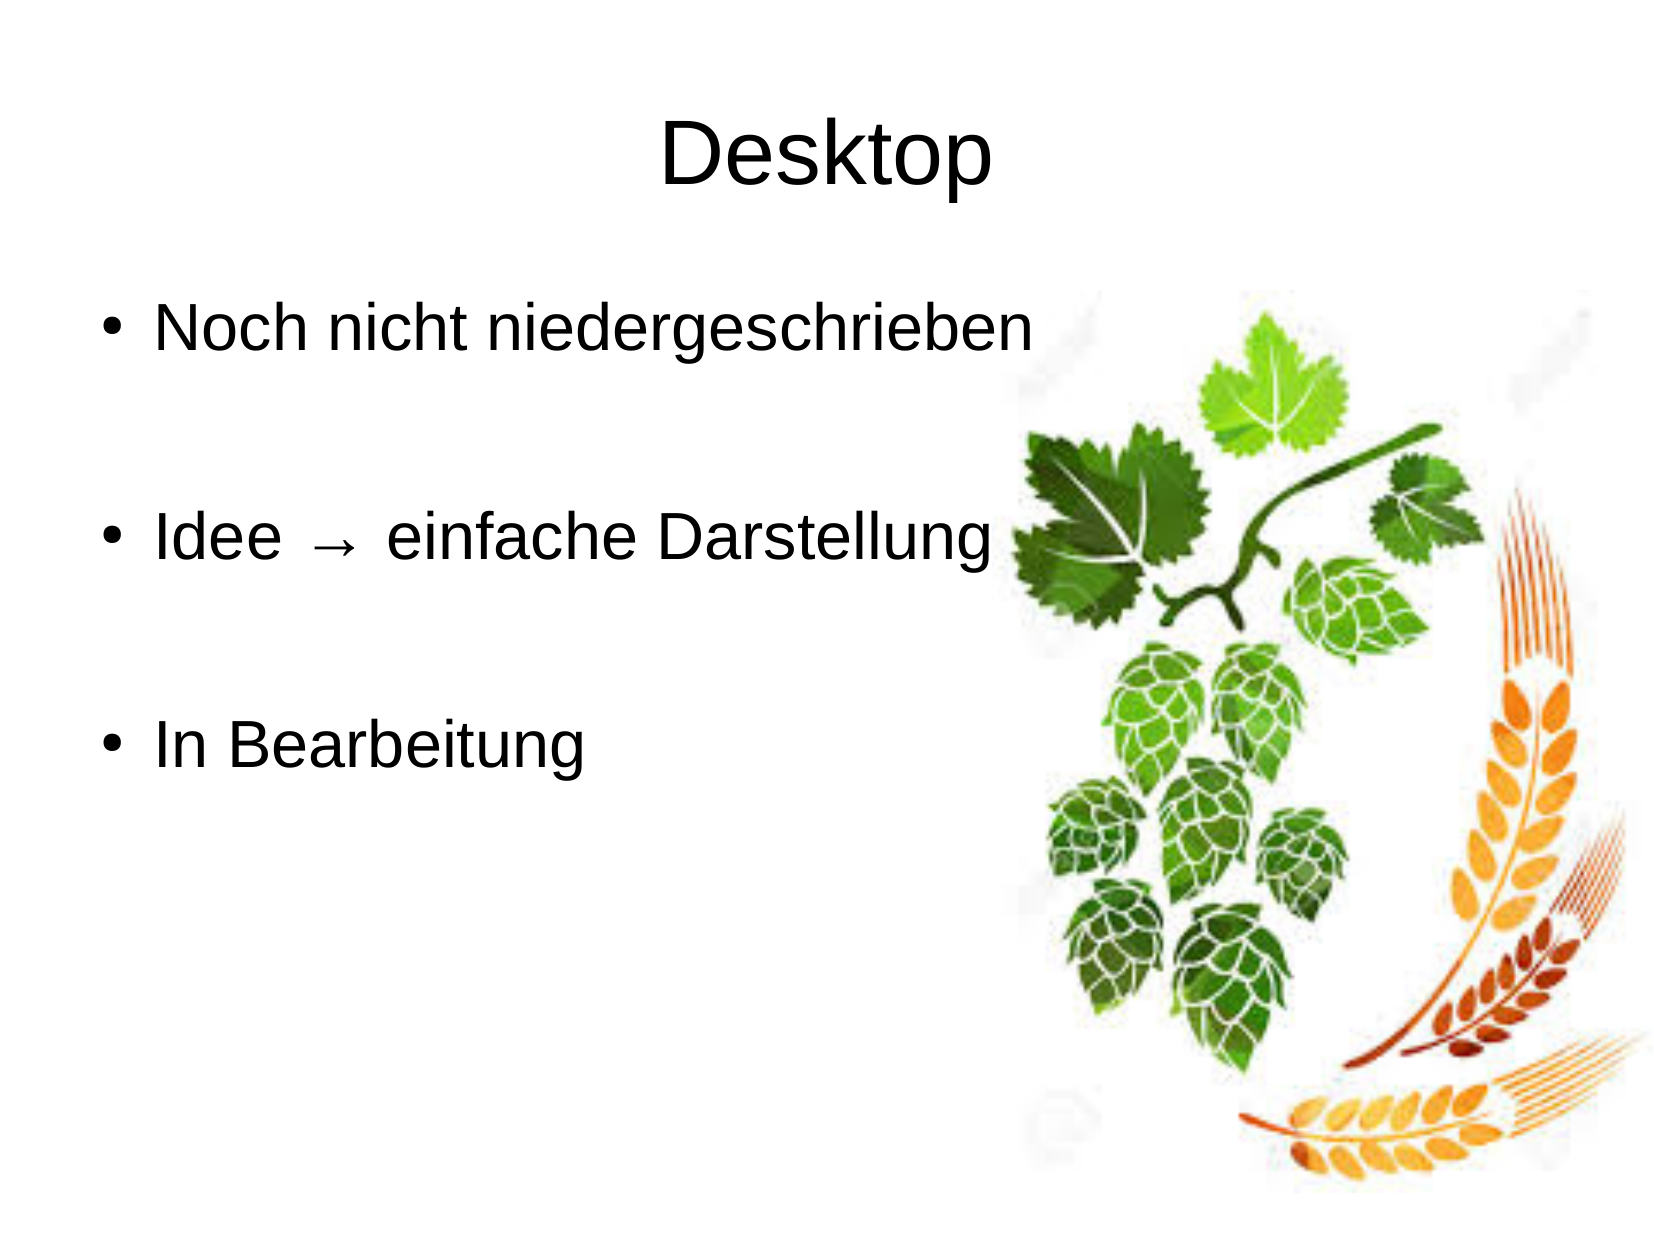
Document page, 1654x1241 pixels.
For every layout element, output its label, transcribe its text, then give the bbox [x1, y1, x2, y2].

picture [992, 290, 1654, 1193]
list Noch nicht niedergeschrieben Idee → einfache Darstellung In Bearbeitung [82, 290, 1571, 1109]
title Desktop [82, 49, 1571, 257]
